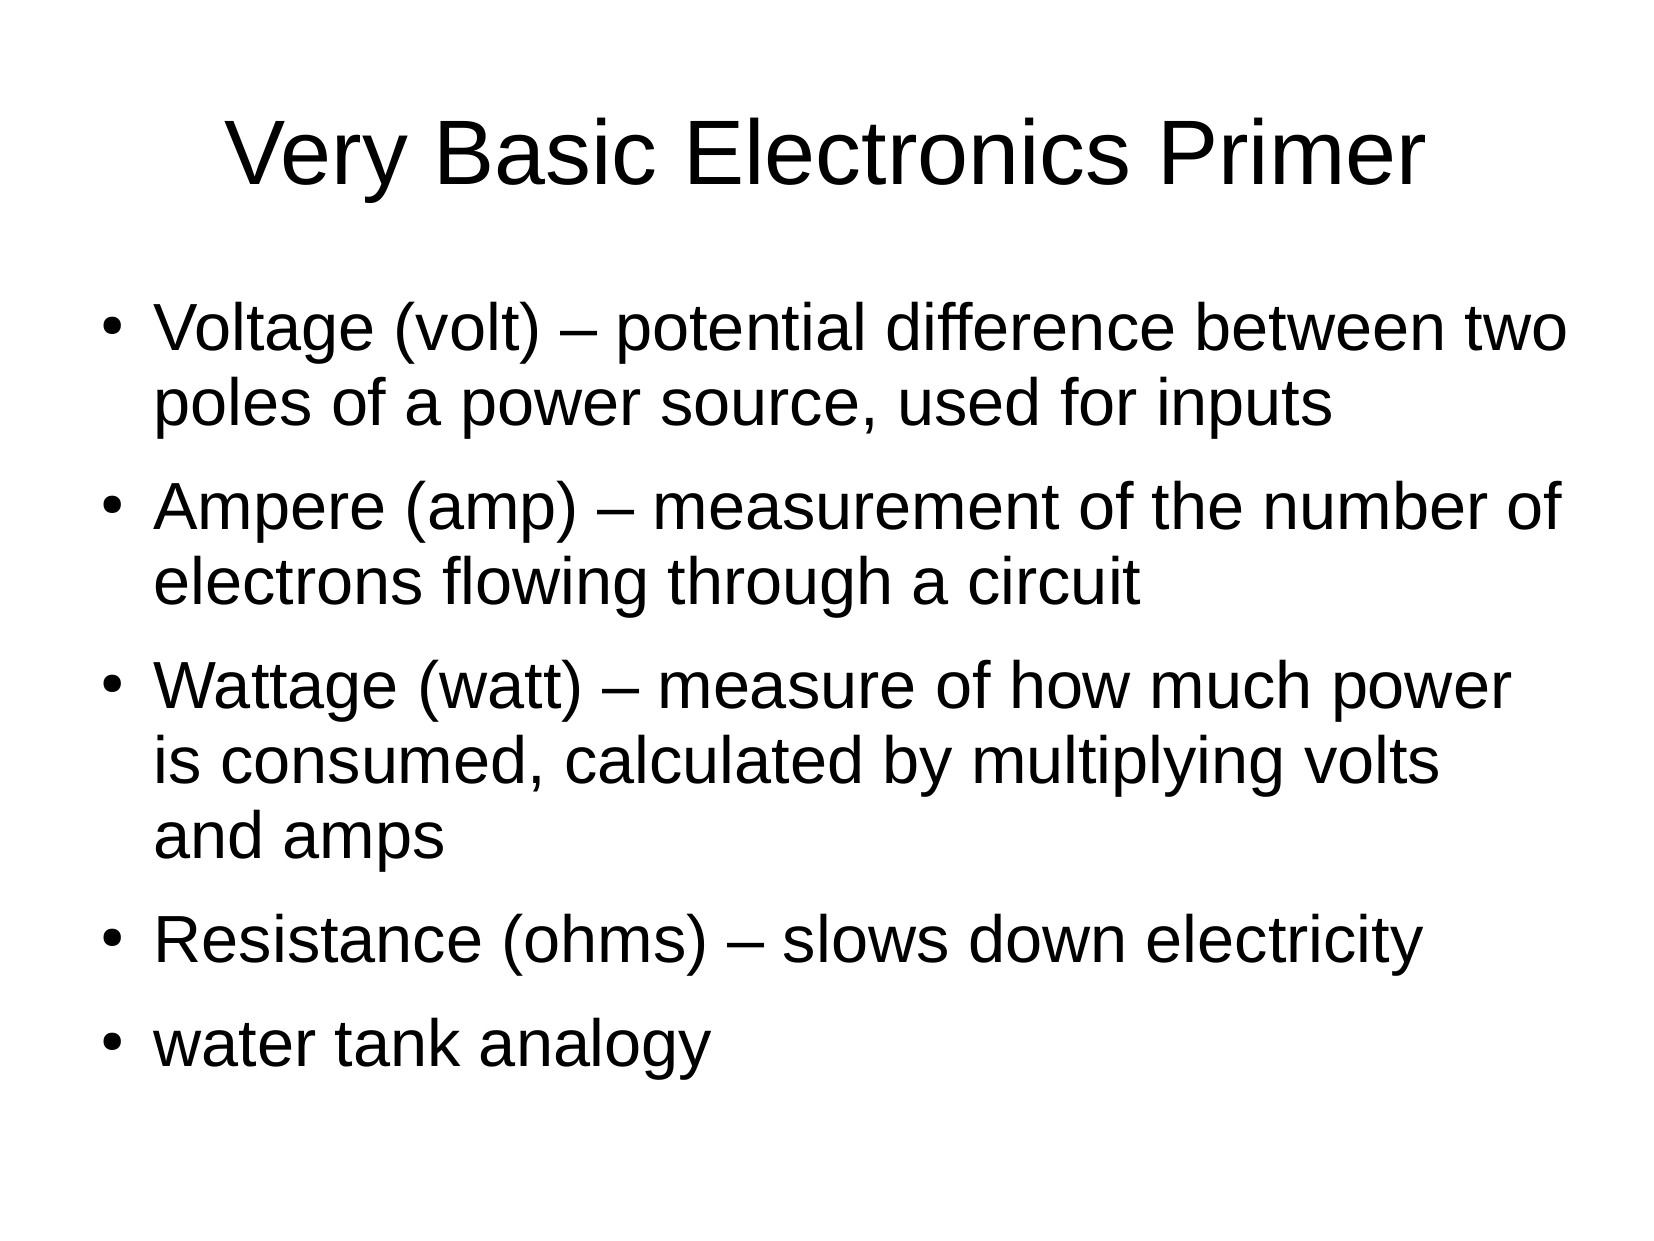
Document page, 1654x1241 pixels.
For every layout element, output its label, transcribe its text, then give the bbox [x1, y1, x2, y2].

list Voltage (volt) – potential difference between two poles of a power source, used for inputs Ampere (amp) – measurement of the number of electrons flowing through a circuit Wattage (watt) – measure of how much power is consumed, calculated by multiplying volts and amps Resistance (ohms) – slows down electricity water tank analogy [82, 290, 1571, 1111]
title Very Basic Electronics Primer [82, 49, 1571, 257]
